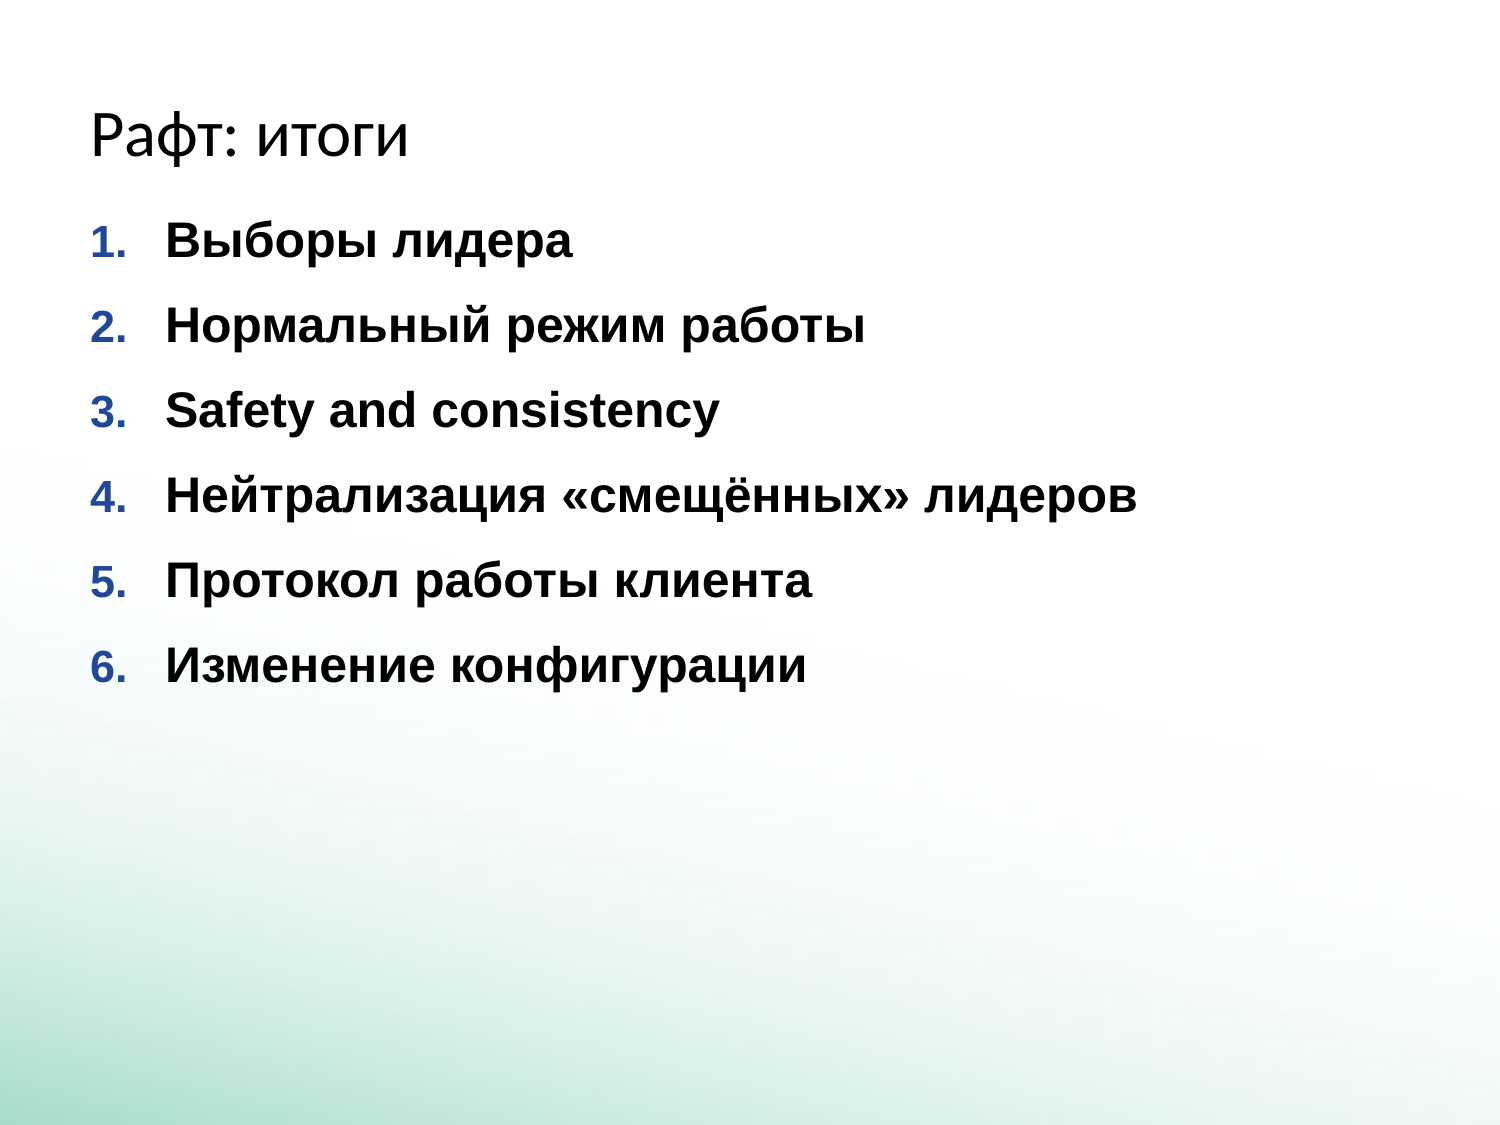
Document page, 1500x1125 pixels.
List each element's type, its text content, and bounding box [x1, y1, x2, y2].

list Выборы лидера Нормальный режим работы Safety and consistency Нейтрализация «смещённых» лидеров Протокол работы клиента Изменение конфигурации [75, 200, 1425, 1005]
picture [0, 0, 1500, 1125]
title Рафт: итоги [75, 79, 1425, 180]
